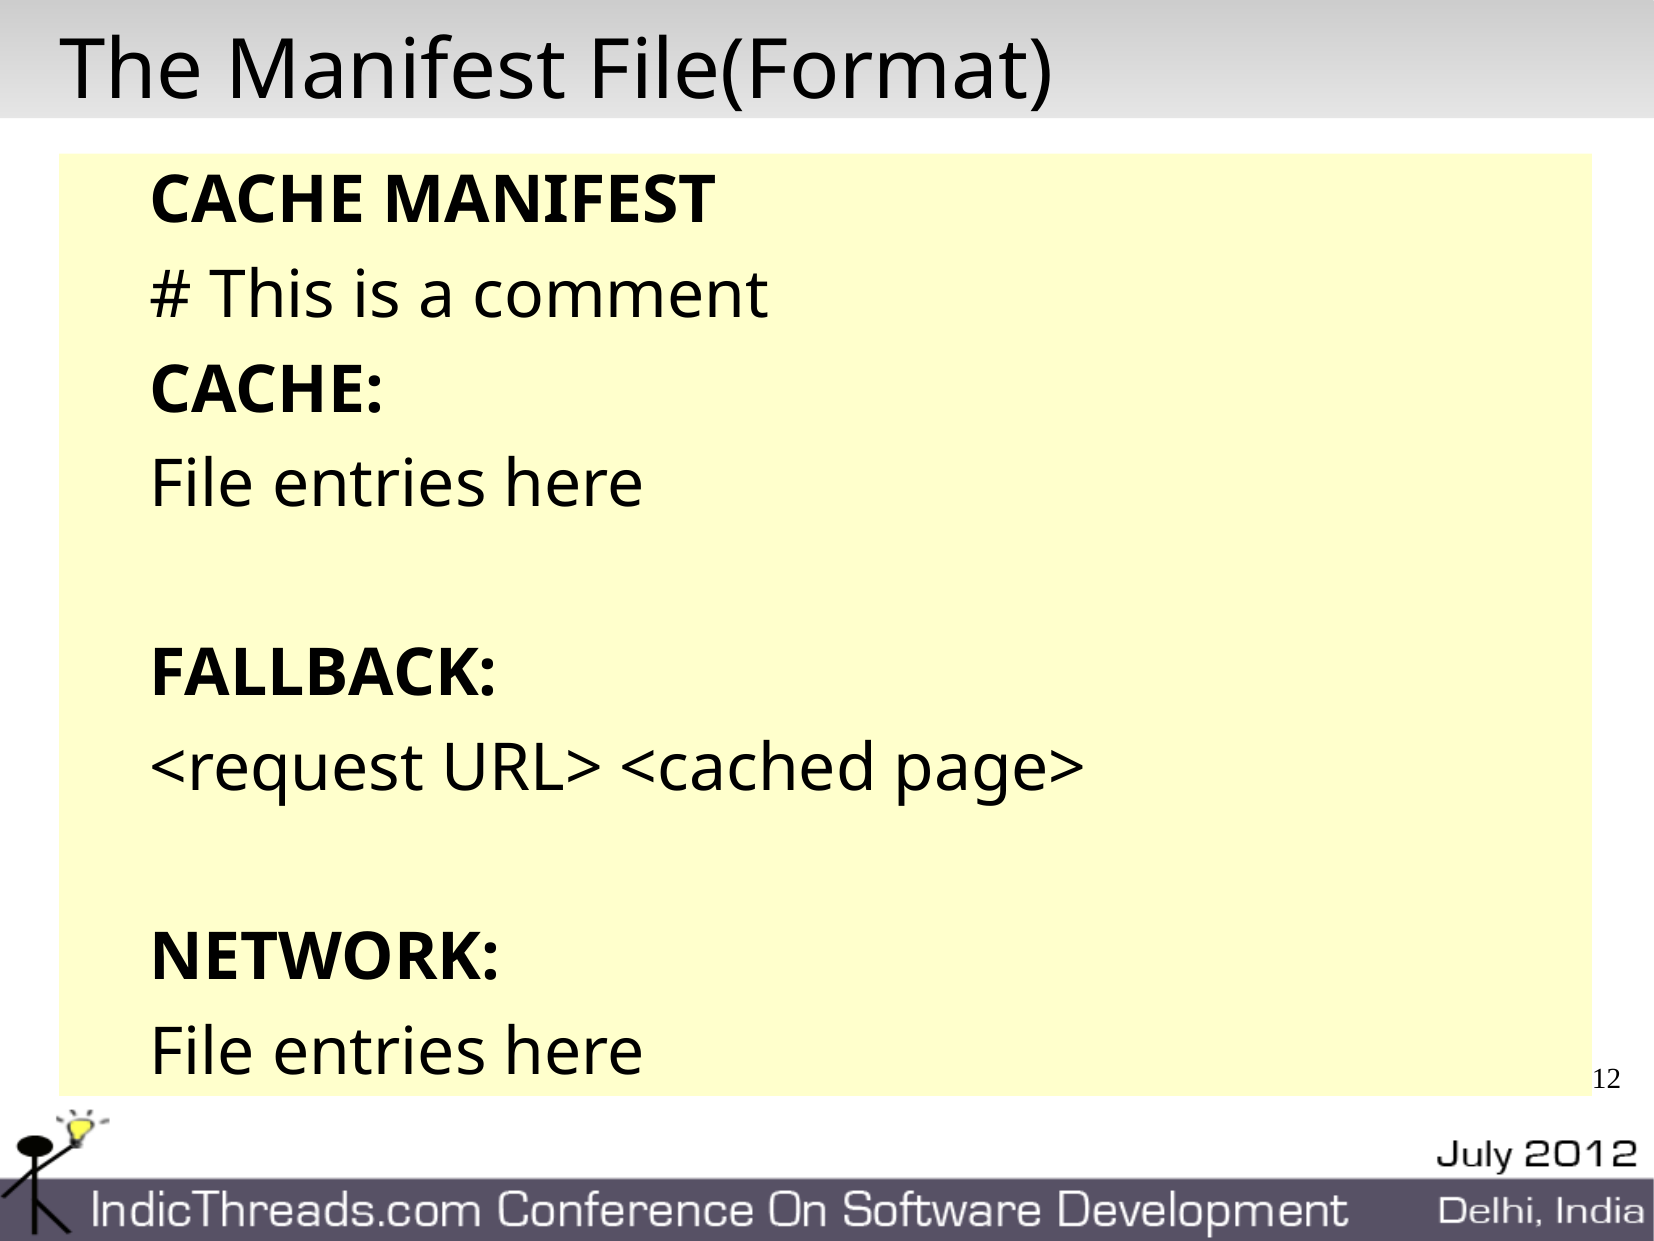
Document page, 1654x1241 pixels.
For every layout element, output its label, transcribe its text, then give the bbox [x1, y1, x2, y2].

picture [0, 118, 1654, 1241]
title The Manifest File(Format) [59, 11, 1592, 116]
list CACHE MANIFEST # This is a comment CACHE: File entries here FALLBACK: <request URL> <cached page> NETWORK: File entries here [59, 153, 1592, 1096]
